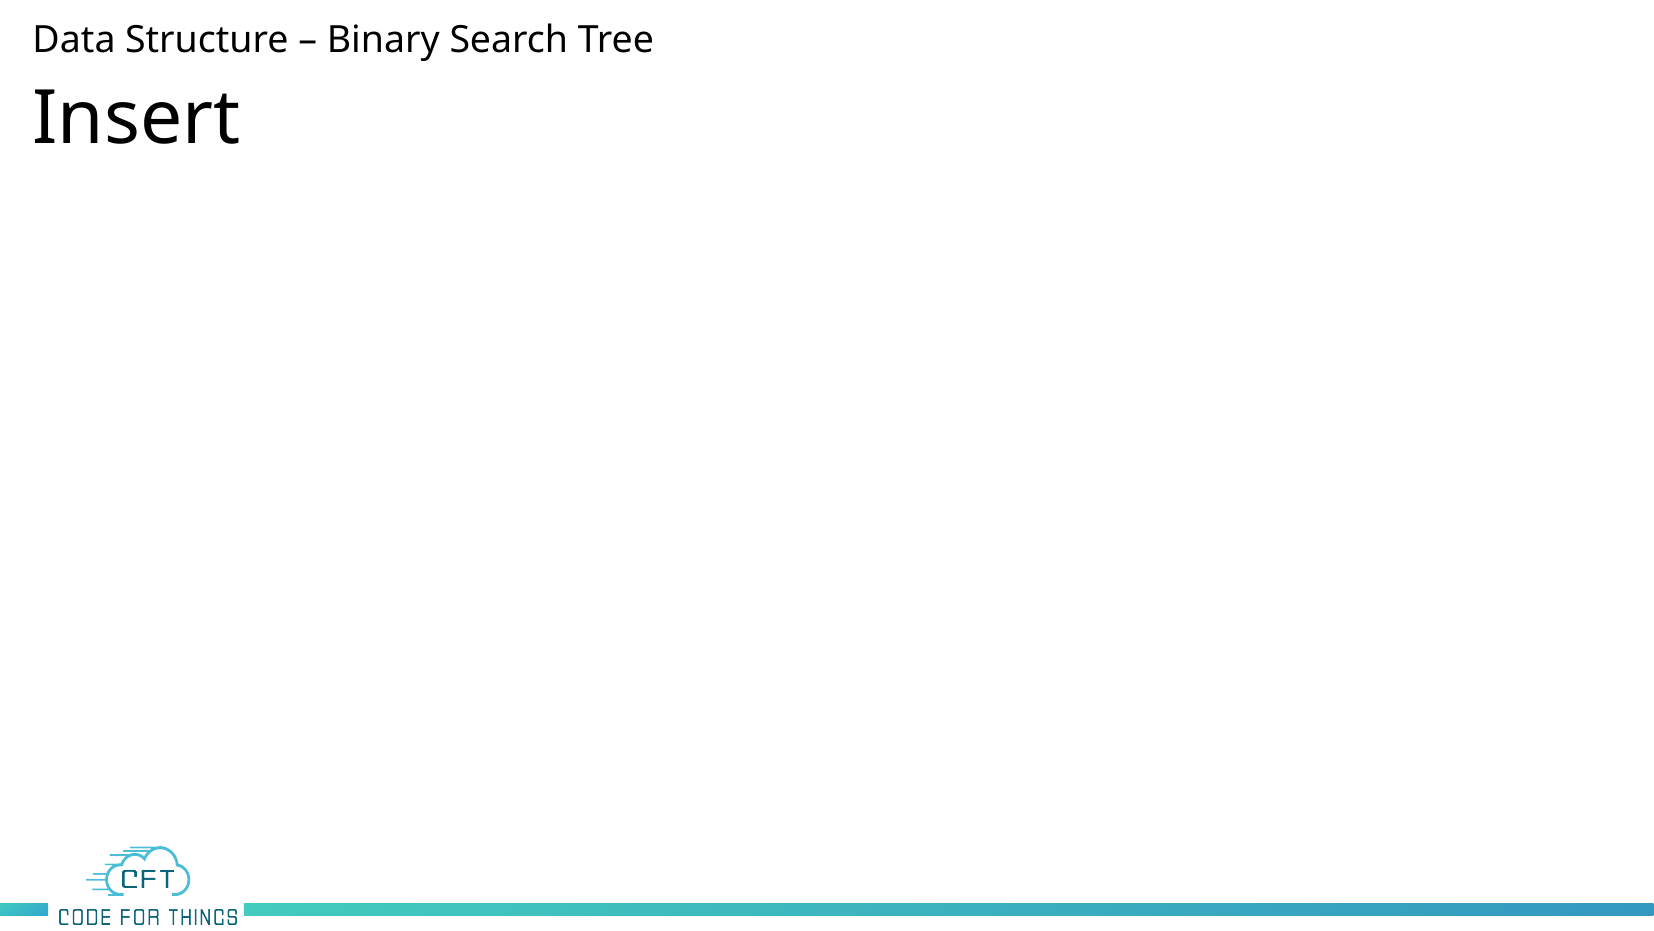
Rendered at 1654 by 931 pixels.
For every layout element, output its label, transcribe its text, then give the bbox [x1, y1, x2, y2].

title Data Structure – Binary Search Tree Insert [32, 12, 1184, 166]
picture [59, 846, 237, 925]
